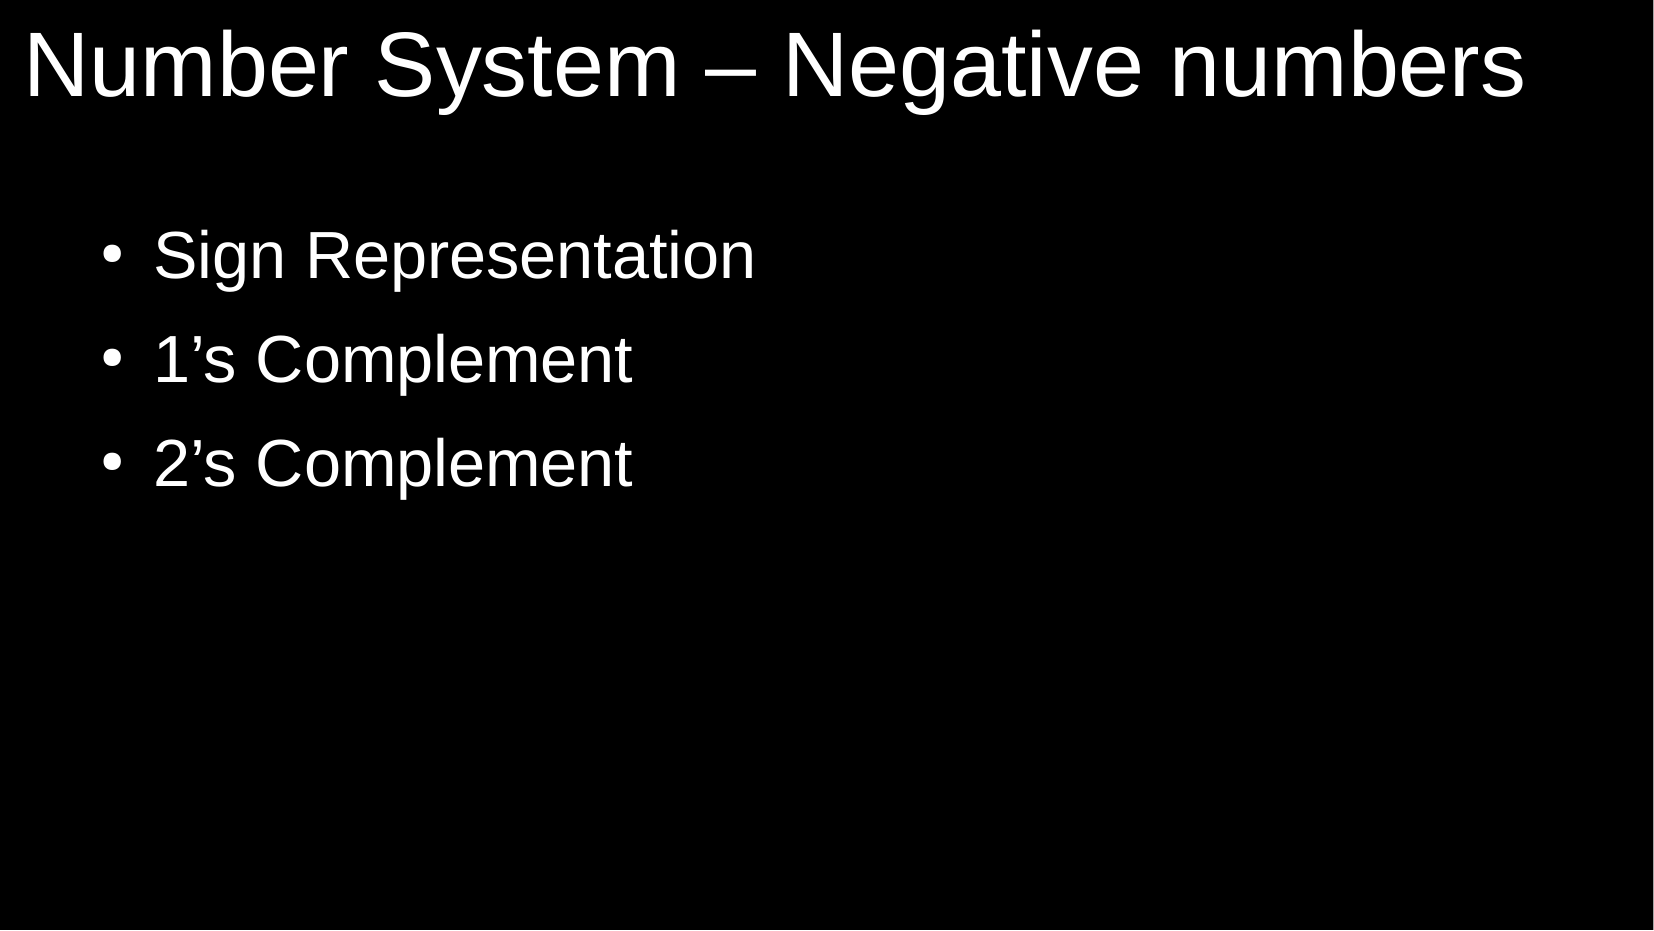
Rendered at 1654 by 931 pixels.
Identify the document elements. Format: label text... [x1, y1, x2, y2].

list Sign Representation 1’s Complement 2’s Complement [82, 217, 1571, 758]
title Number System – Negative numbers [23, 11, 1589, 119]
